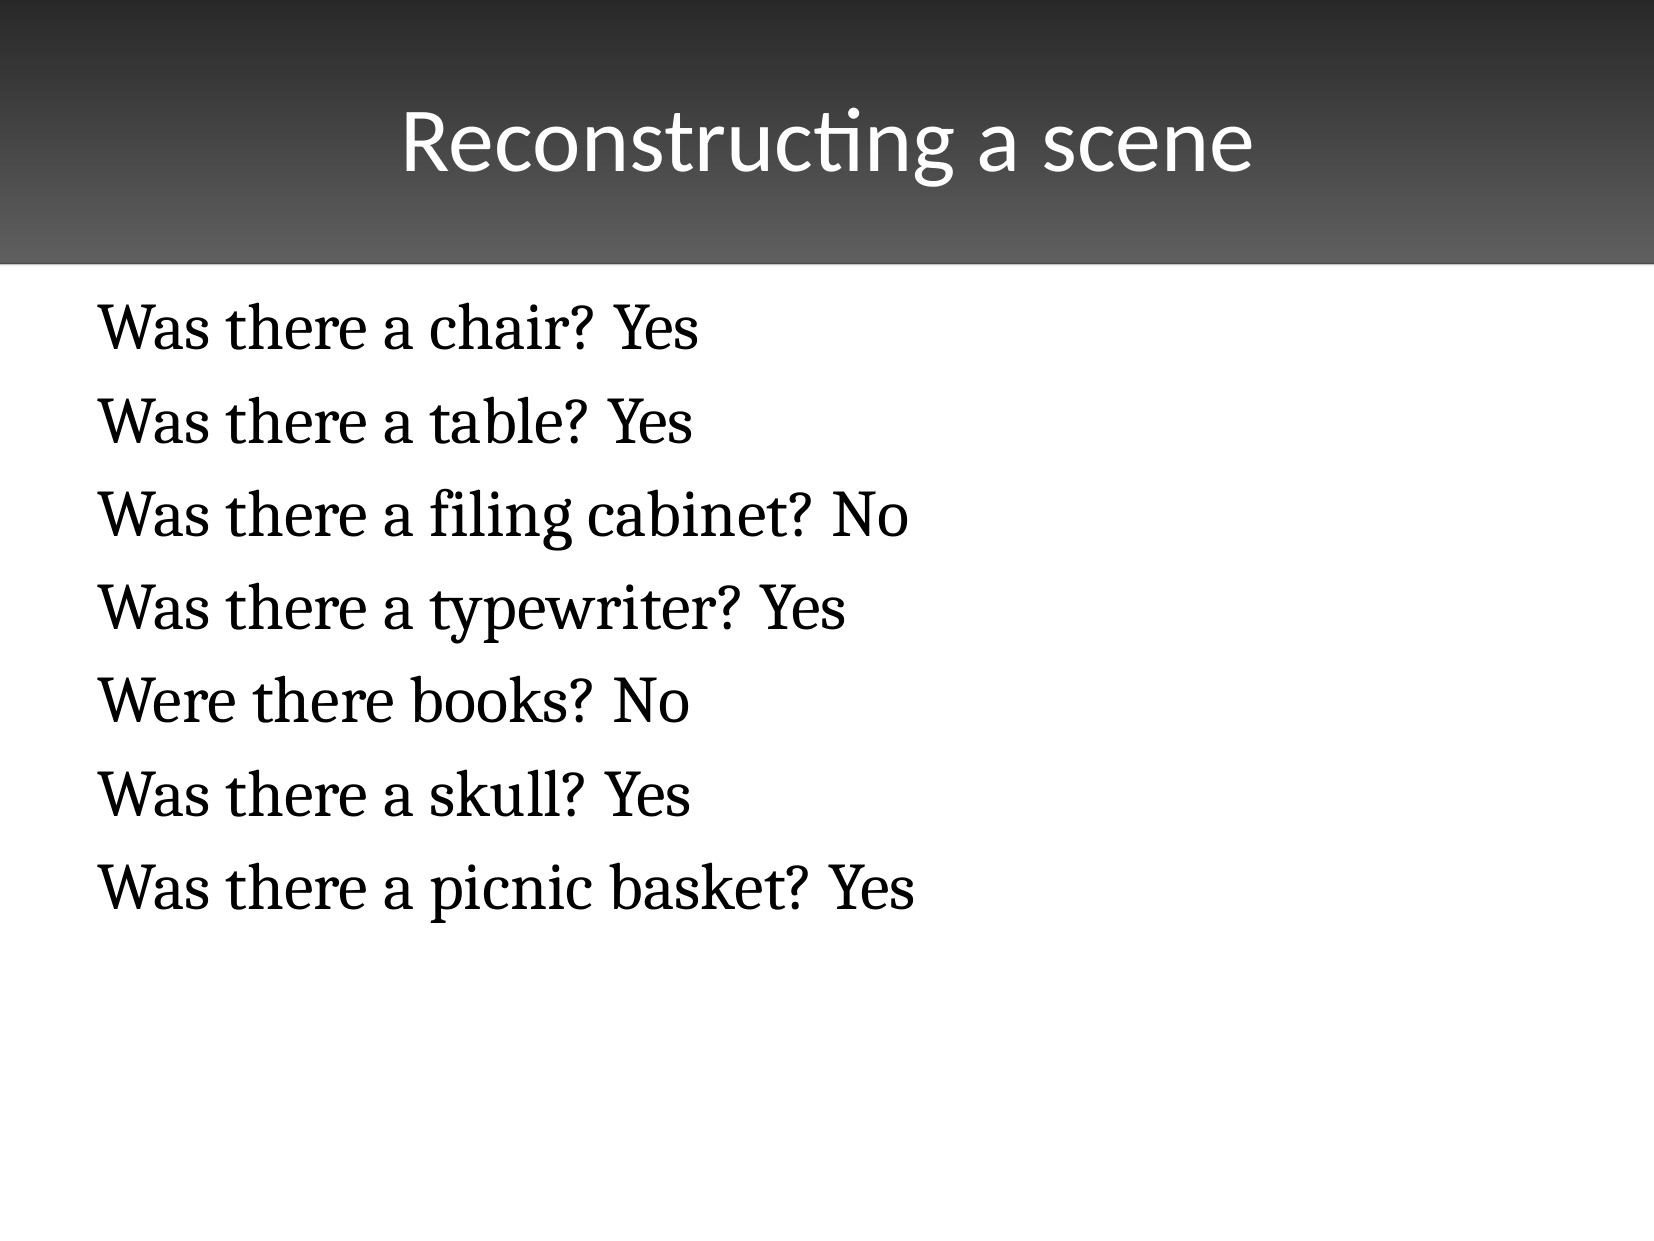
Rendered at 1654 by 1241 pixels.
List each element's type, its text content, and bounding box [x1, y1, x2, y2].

title Reconstructing a scene [84, 26, 1573, 243]
list Was there a chair? Yes Was there a table? Yes Was there a filing cabinet? No Was there a typewriter? Yes Were there books? No Was there a skull? Yes Was there a picnic basket? Yes [82, 275, 1571, 1094]
